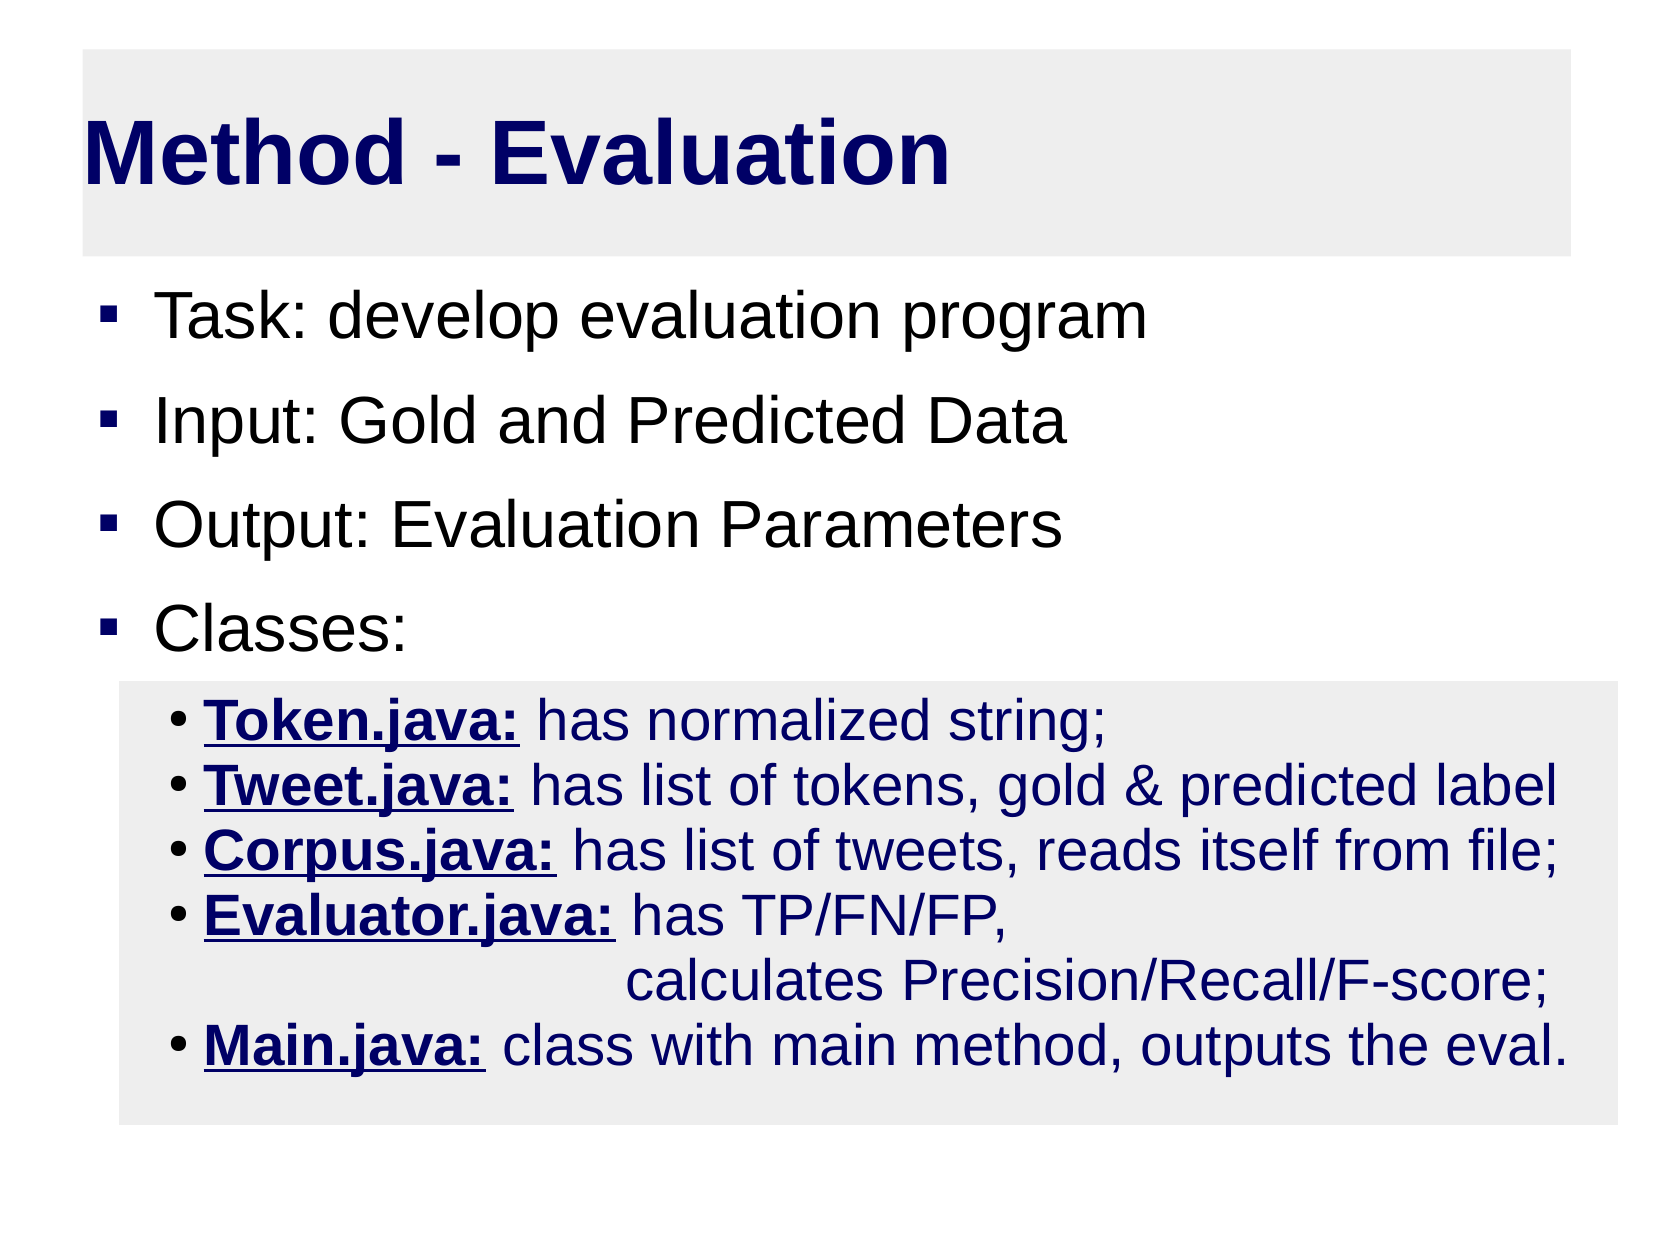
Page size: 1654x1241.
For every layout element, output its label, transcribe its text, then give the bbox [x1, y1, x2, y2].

table_header Token.java: has normalized string; Tweet.java: has list of tokens, gold & predicted label Corpus.java: has list of tweets, reads itself from file; Evaluator.java: has TP/FN/FP, calculates Precision/Recall/F-score; Main.java: class with main method, outputs the eval. [119, 681, 1618, 1125]
list Task: develop evaluation program Input: Gold and Predicted Data Output: Evaluation Parameters Classes: [82, 278, 1571, 1097]
title Method - Evaluation [82, 49, 1571, 257]
